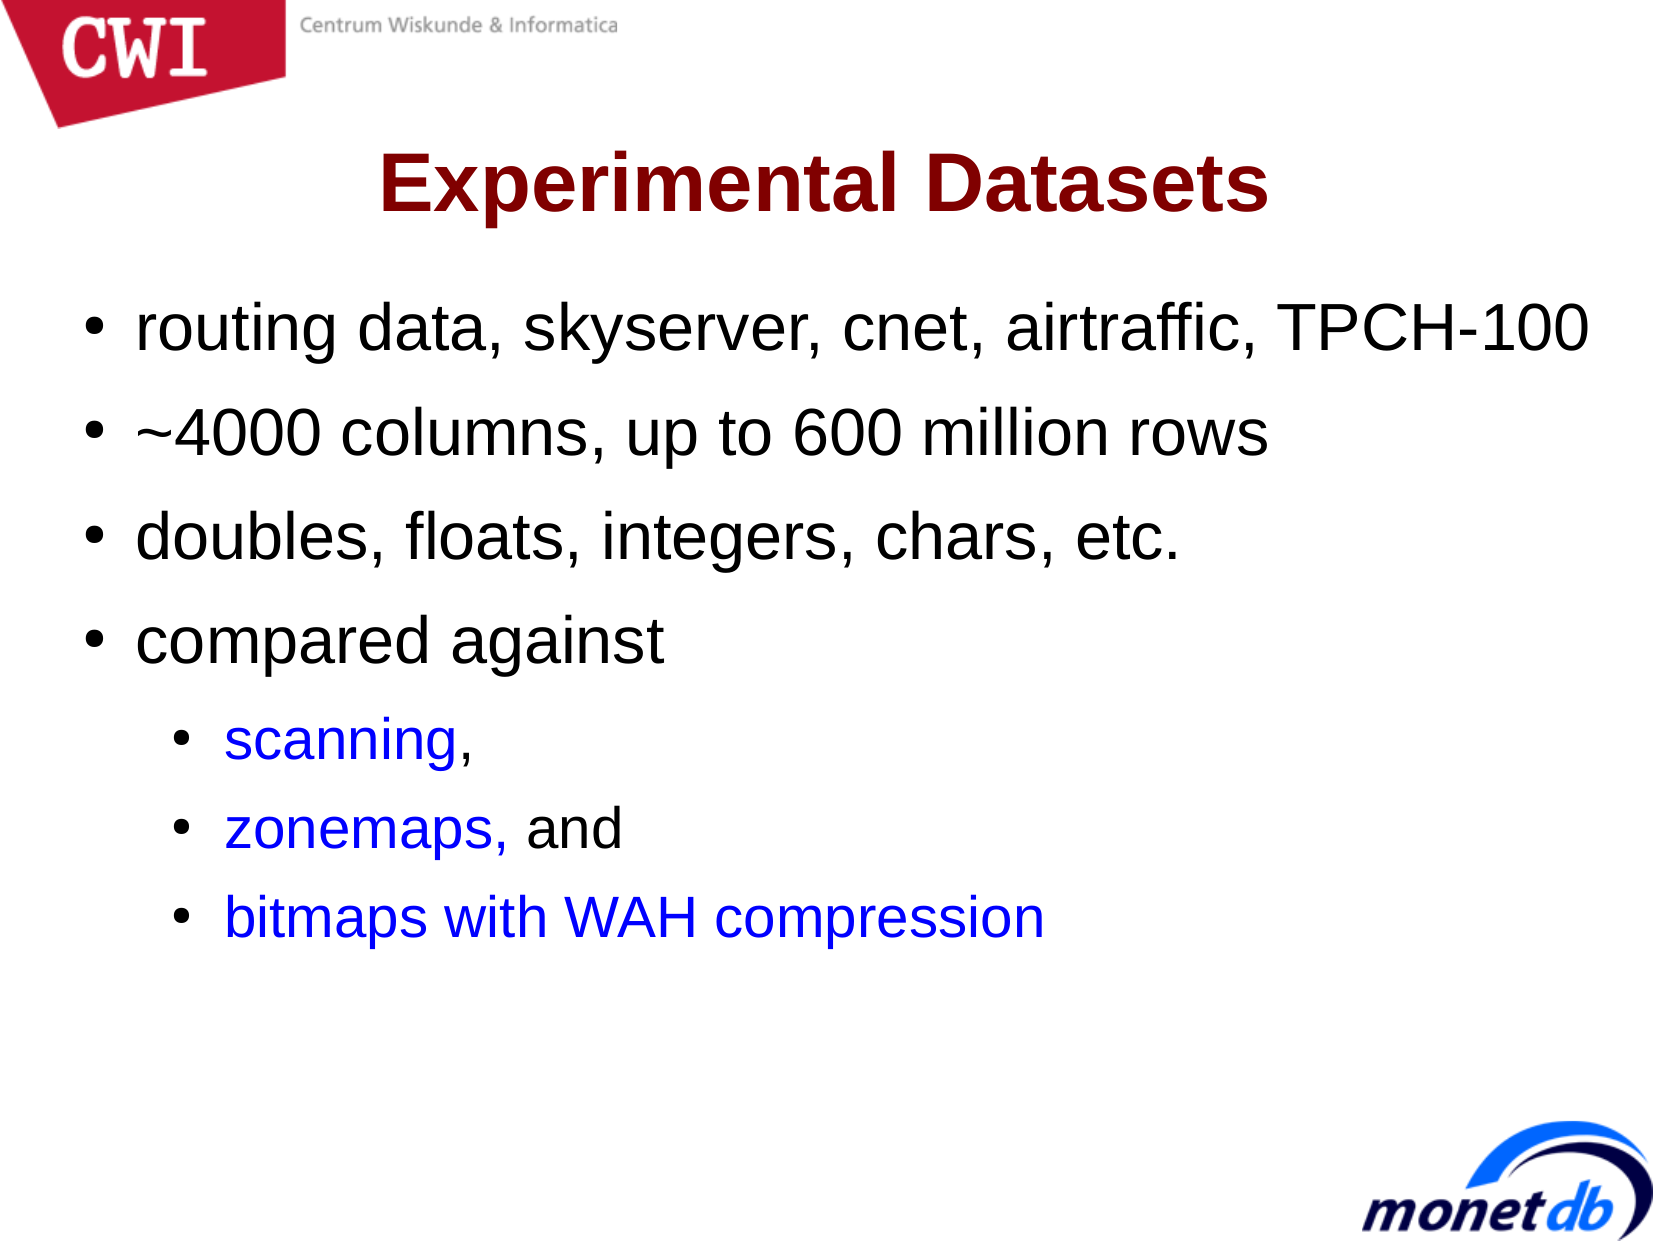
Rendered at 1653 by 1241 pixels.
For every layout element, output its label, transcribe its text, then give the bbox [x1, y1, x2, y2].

picture [1362, 1118, 1653, 1241]
picture [0, 0, 691, 129]
title Experimental Datasets [37, 78, 1613, 287]
list routing data, skyserver, cnet, airtraffic, TPCH-100 ~4000 columns, up to 600 million rows doubles, floats, integers, chars, etc. compared against scanning, zonemaps, and bitmaps with WAH compression [82, 290, 1613, 1010]
